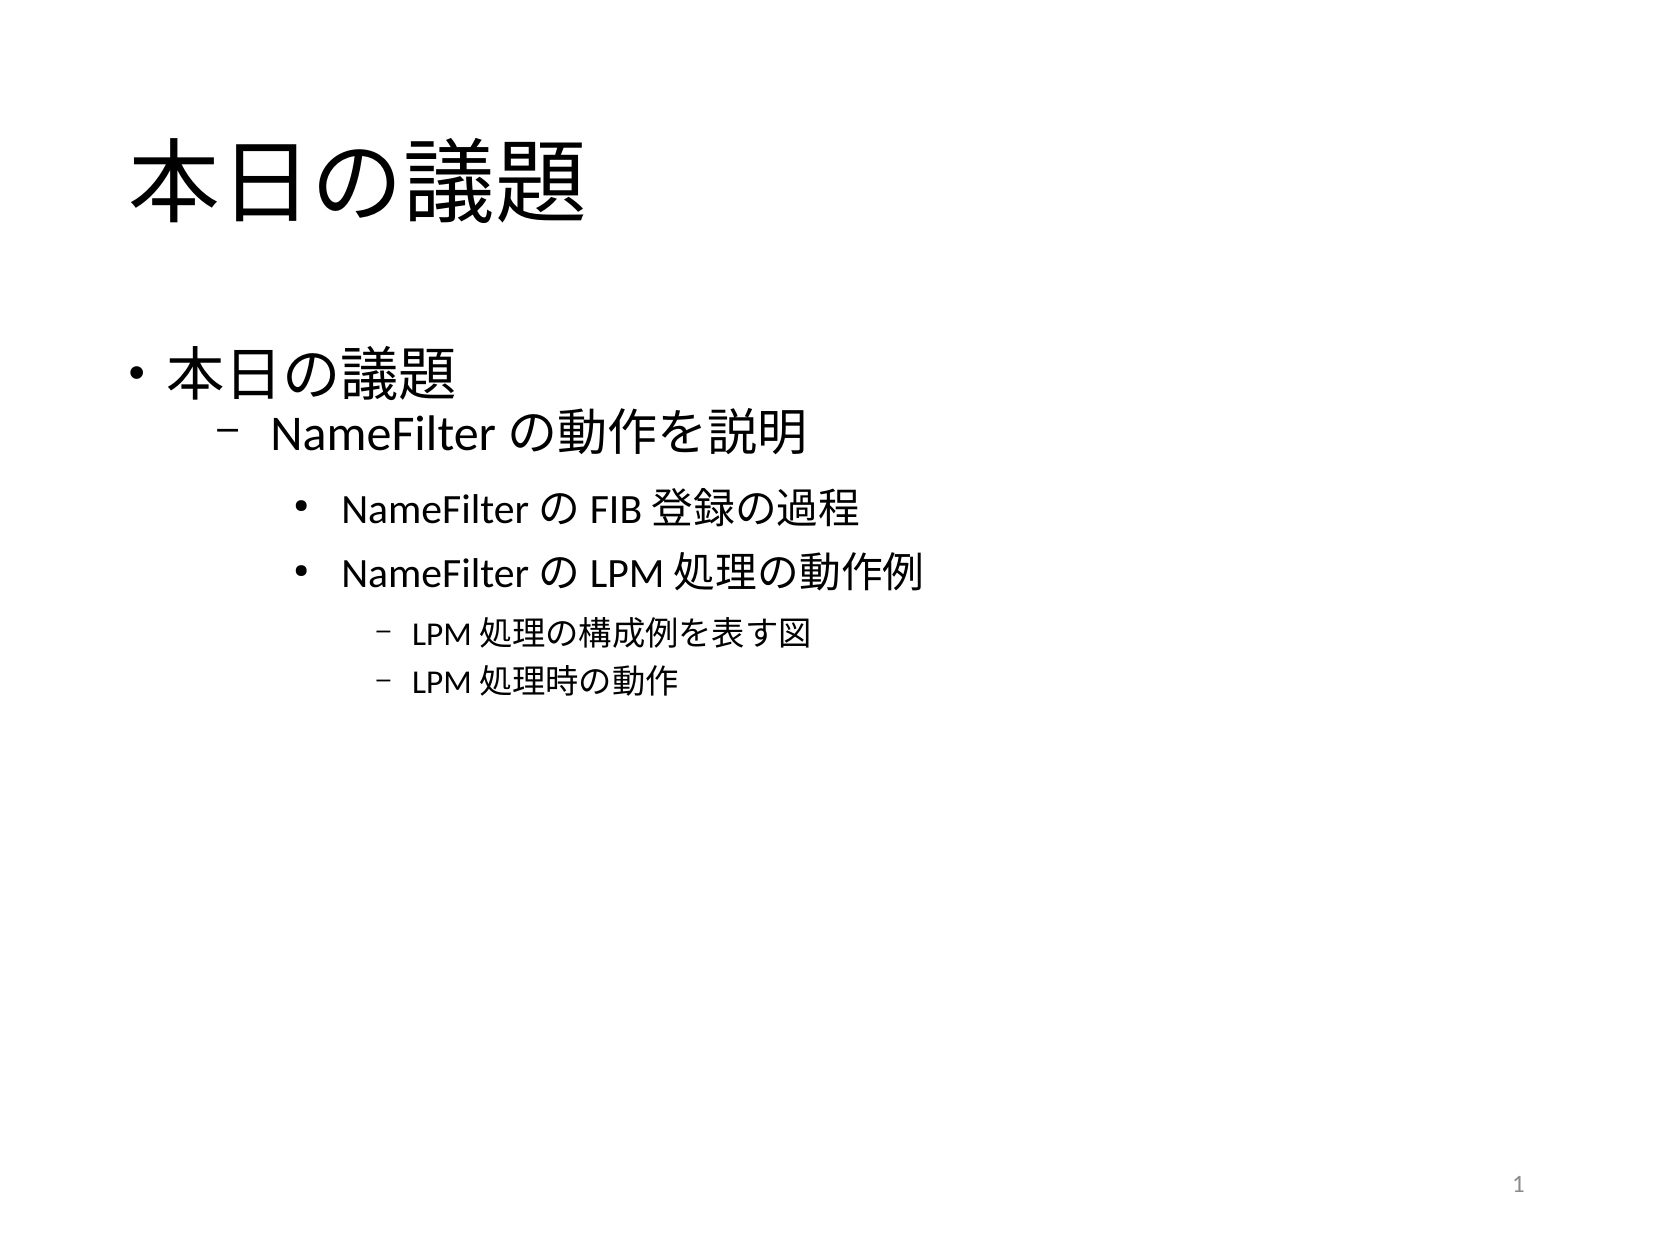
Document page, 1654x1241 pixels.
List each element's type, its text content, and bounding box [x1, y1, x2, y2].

slide_number <番号> [1167, 1149, 1540, 1216]
title 本日の議題 [113, 65, 1540, 306]
list 本日の議題 NameFilter の動作を説明 NameFilter の FIB 登録の過程 NameFilter の LPM 処理の動作例 LPM 処理の構成例を表す図 LPM 処理時の動作 [113, 330, 1540, 1117]
